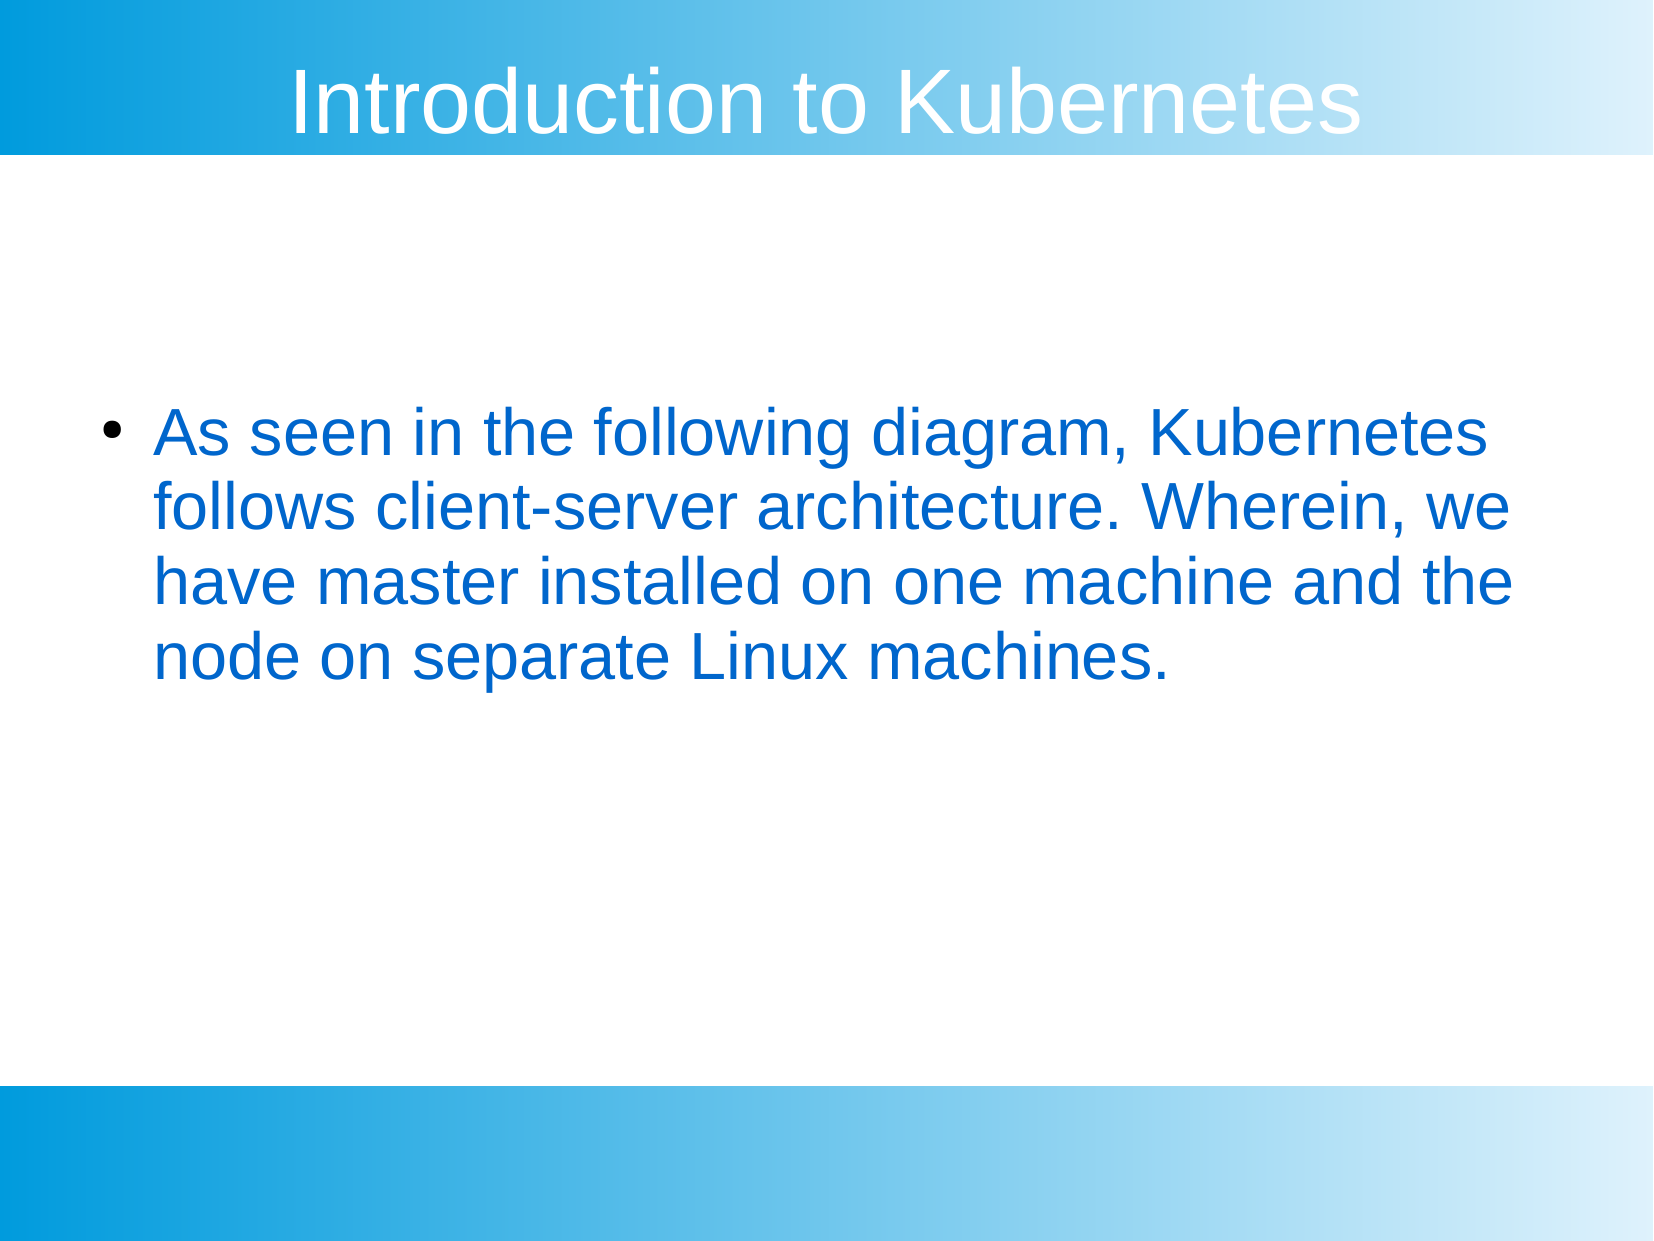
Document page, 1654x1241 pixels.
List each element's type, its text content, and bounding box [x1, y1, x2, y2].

title Introduction to Kubernetes [82, 49, 1571, 155]
list As seen in the following diagram, Kubernetes follows client-server architecture. Wherein, we have master installed on one machine and the node on separate Linux machines. [82, 290, 1571, 1010]
